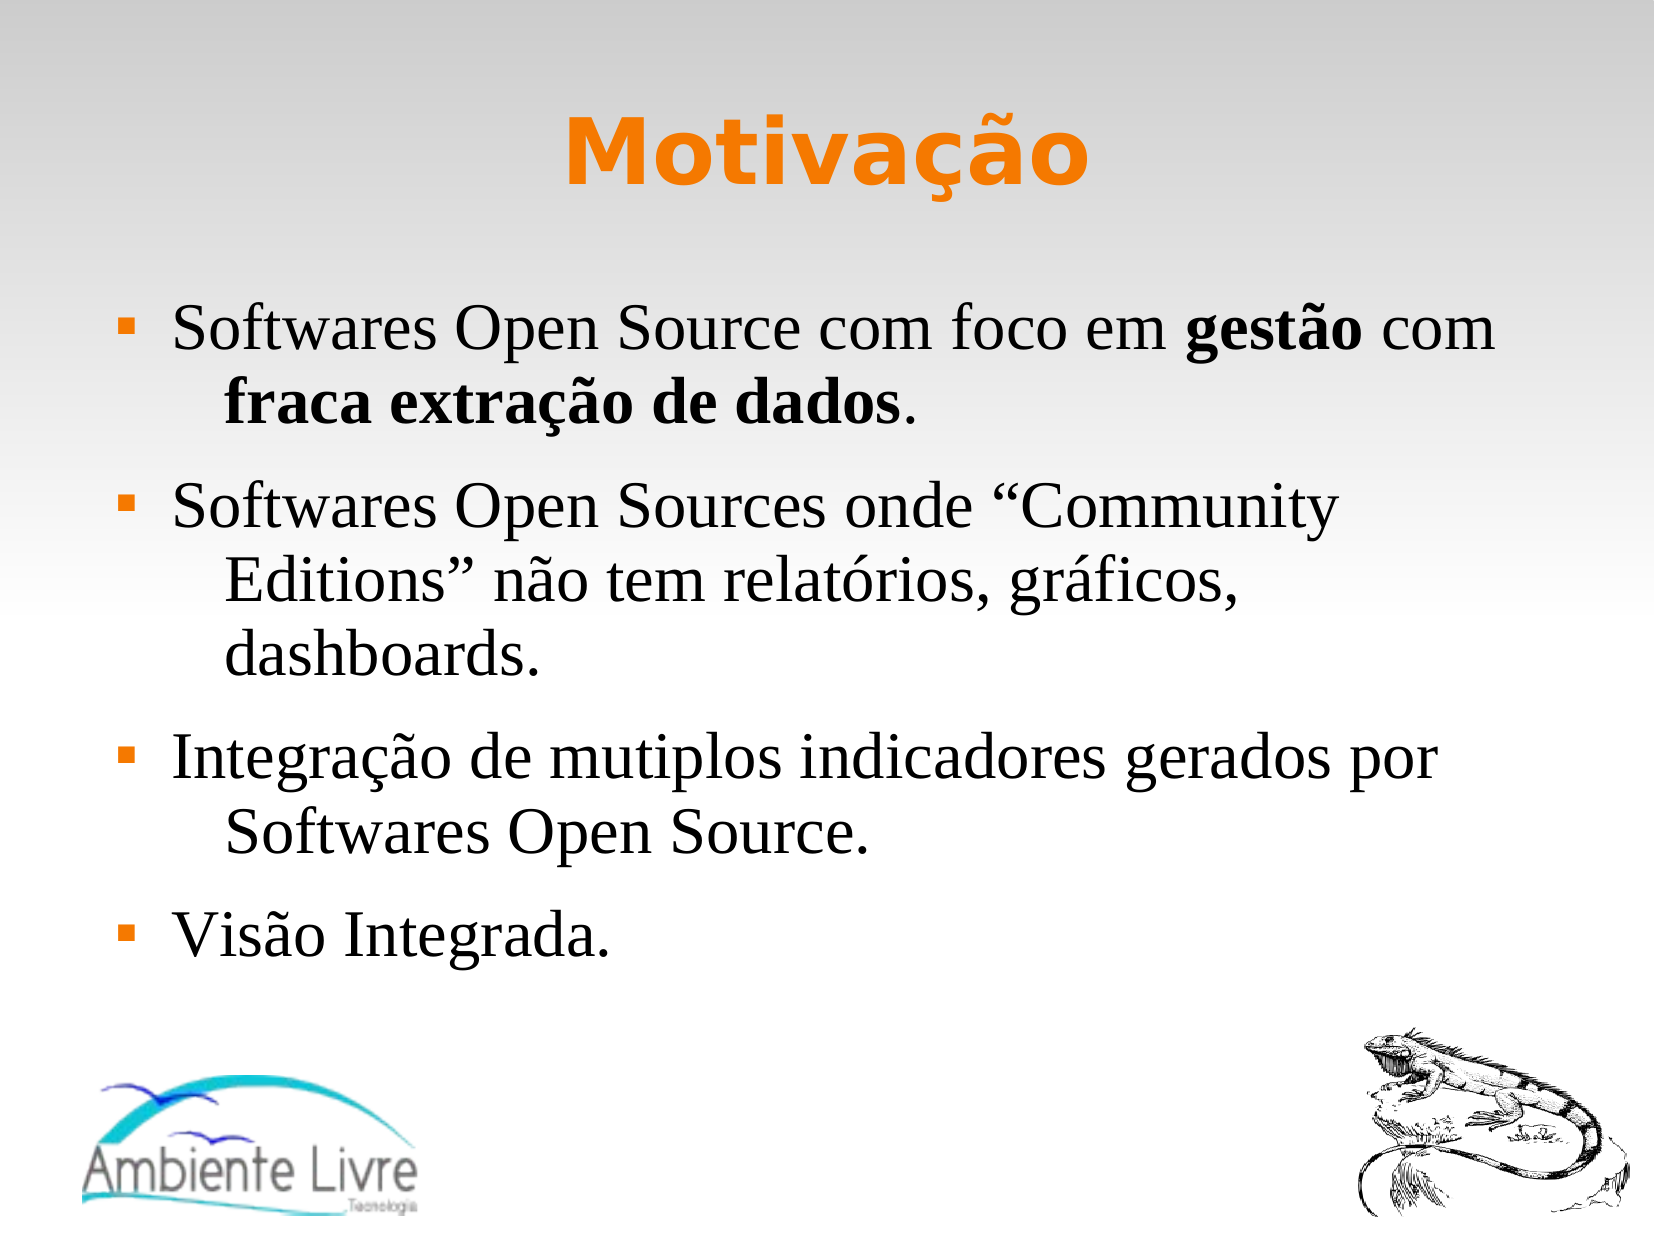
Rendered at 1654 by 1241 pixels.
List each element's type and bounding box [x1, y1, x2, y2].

picture [82, 1075, 426, 1216]
picture [1358, 1027, 1630, 1217]
